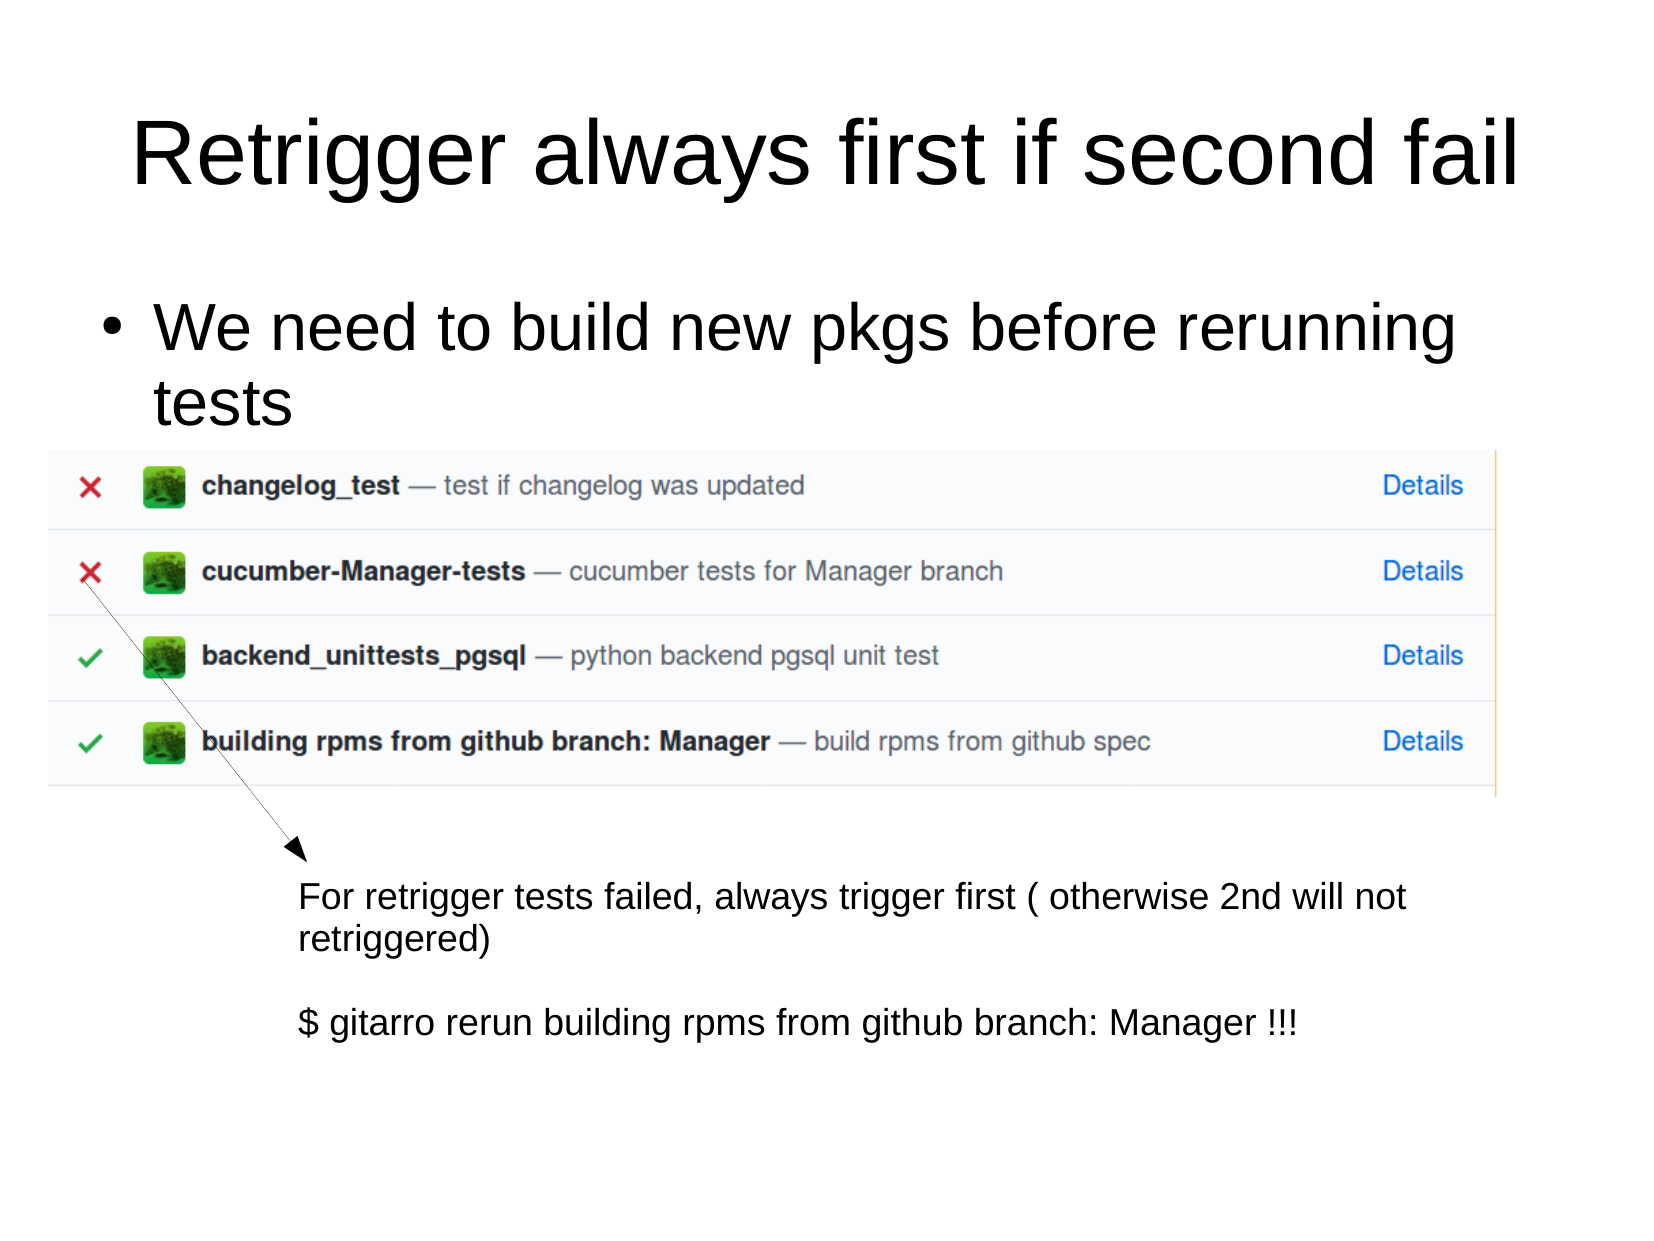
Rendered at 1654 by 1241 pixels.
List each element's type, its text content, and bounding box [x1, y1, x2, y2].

text_box For retrigger tests failed, always trigger first ( otherwise 2nd will not retriggered) $ gitarro rerun building rpms from github branch: Manager !!! [283, 868, 1441, 1052]
picture [48, 450, 1551, 798]
list We need to build new pkgs before rerunning tests [82, 290, 1571, 1010]
title Retrigger always first if second fail [82, 49, 1571, 257]
